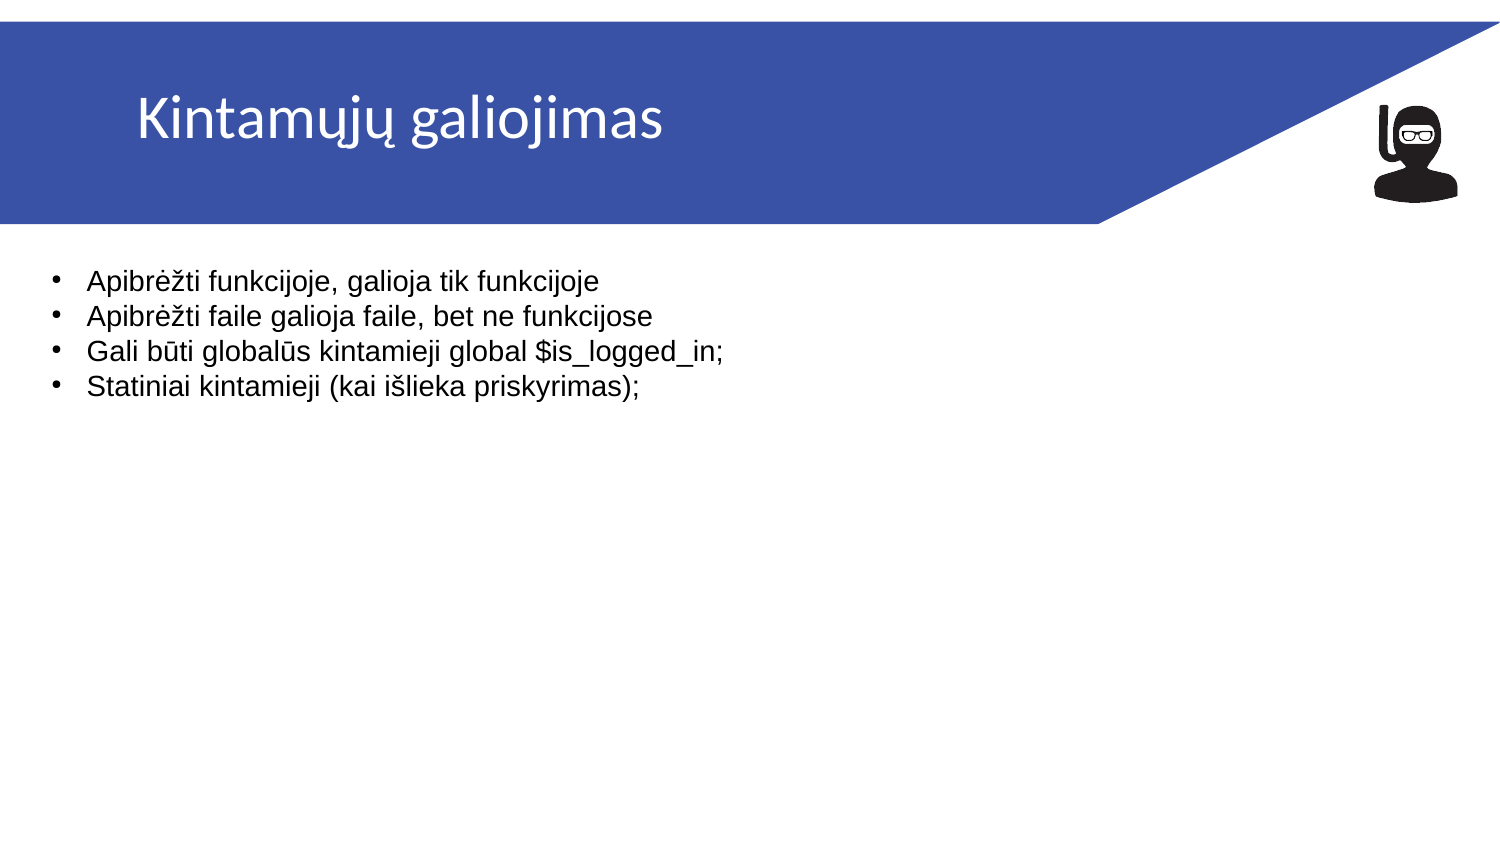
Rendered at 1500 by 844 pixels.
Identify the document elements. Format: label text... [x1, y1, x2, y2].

text_box [1404, 23, 1500, 72]
text_box Apibrėžti funkcijoje, galioja tik funkcijoje Apibrėžti faile galioja faile, bet ne funkcijose Gali būti globalūs kintamieji global $is_logged_in; Statiniai kintamieji (kai išlieka priskyrimas); [36, 247, 1389, 789]
text_box [1096, 111, 1500, 227]
title Kintamųjų galiojimas [122, 72, 1326, 167]
picture [1326, 72, 1500, 211]
